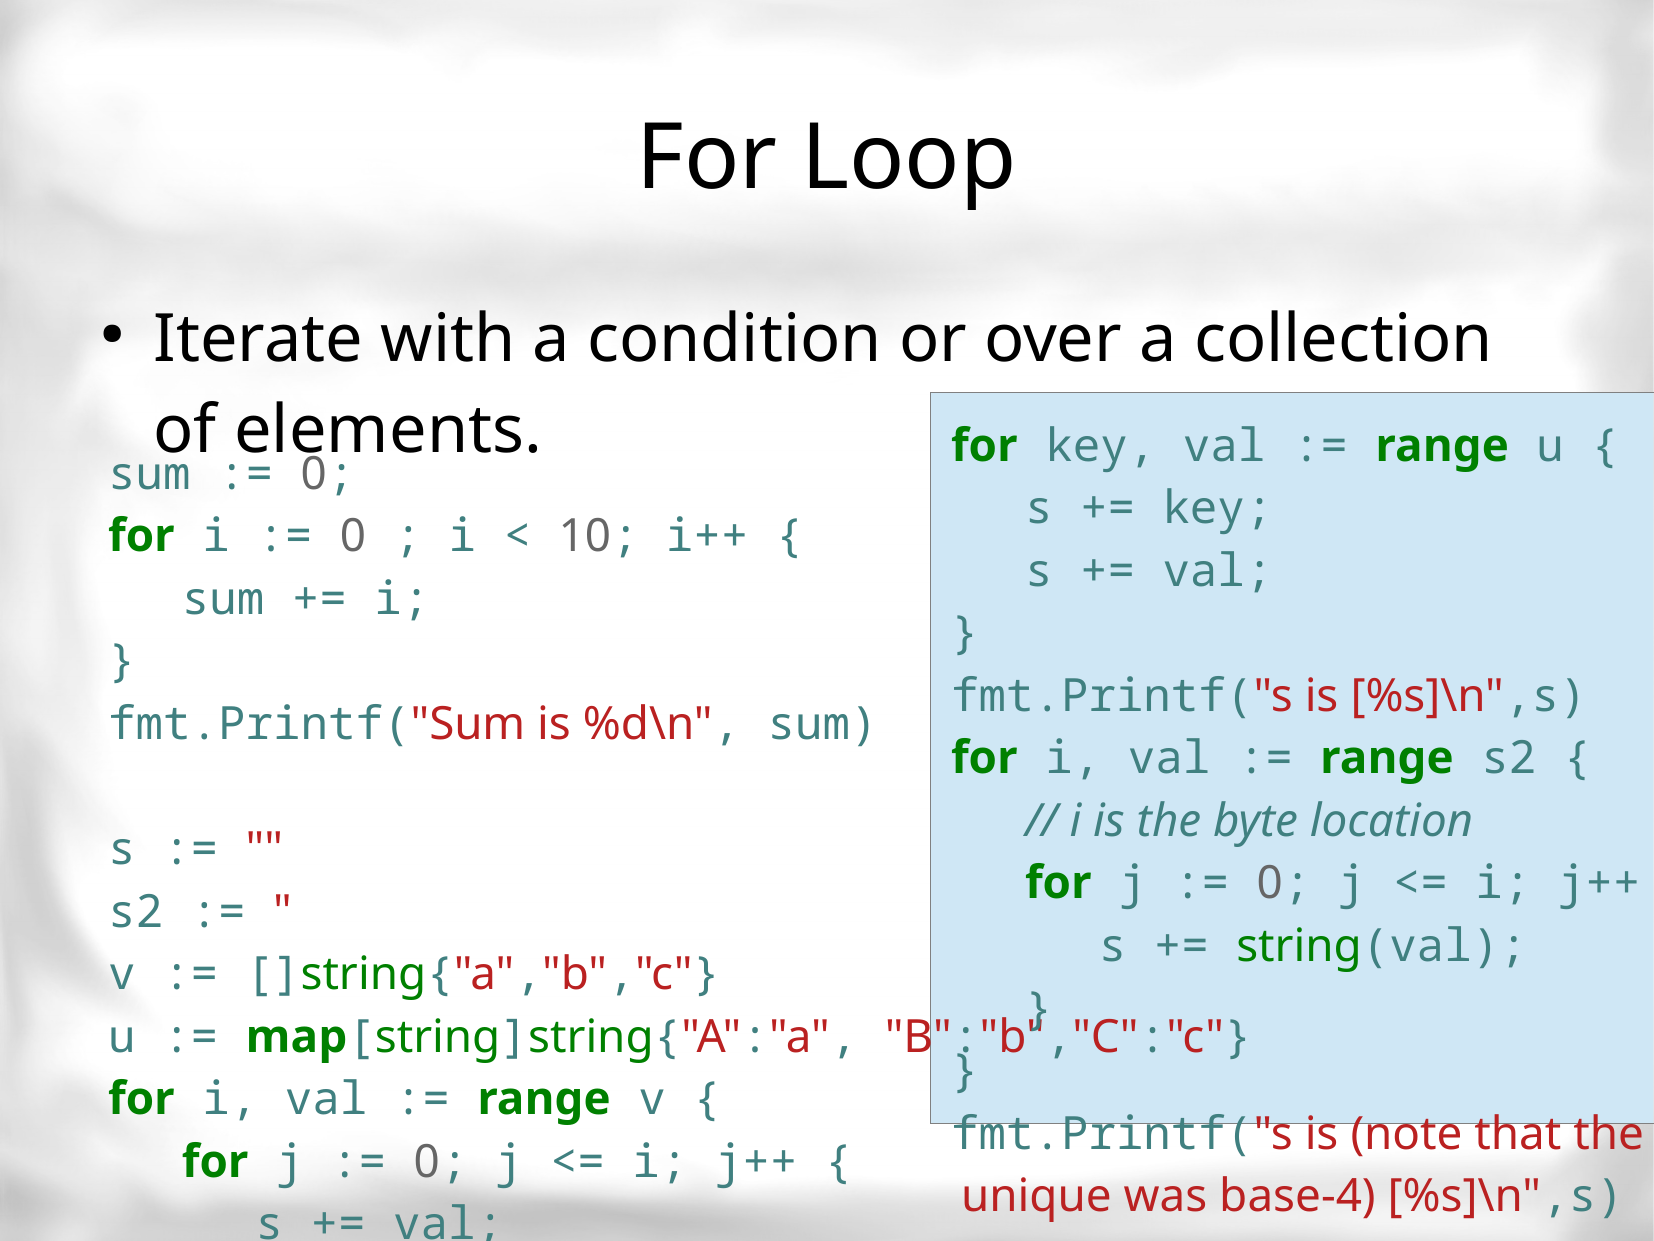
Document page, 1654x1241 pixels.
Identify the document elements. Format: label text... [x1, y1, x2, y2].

list Iterate with a condition or over a collection of elements. [82, 290, 1538, 432]
title For Loop [82, 49, 1571, 257]
picture [1443, 1127, 1455, 1134]
text_box sum := 0; for i := 0 ; i < 10; i++ { sum += i; } fmt.Printf("Sum is %d\n", sum) s := "" s2 := " v := []string{"a","b","c"} u := map[string]string{"A":"a", "B":"b","C":"c"} for i, val := range v { for j := 0; j <= i; j++ { s += val; } } fmt.Printf("s is [%s]\n",s) [19, 432, 1271, 1241]
picture [1271, 1124, 1654, 1241]
picture [0, 0, 1654, 1241]
picture [1625, 1127, 1637, 1134]
picture [1399, 1127, 1413, 1146]
picture [1525, 1137, 1537, 1146]
text_box [1538, 392, 1654, 404]
text_box for key, val := range u { s += key; s += val; } fmt.Printf("s is [%s]\n",s) for i, val := range s2 { // i is the byte location for j := 0; j <= i; j++ { s += string(val); } } fmt.Printf("s is (note that the unique was base-4) [%s]\n",s) [862, 404, 1654, 1124]
